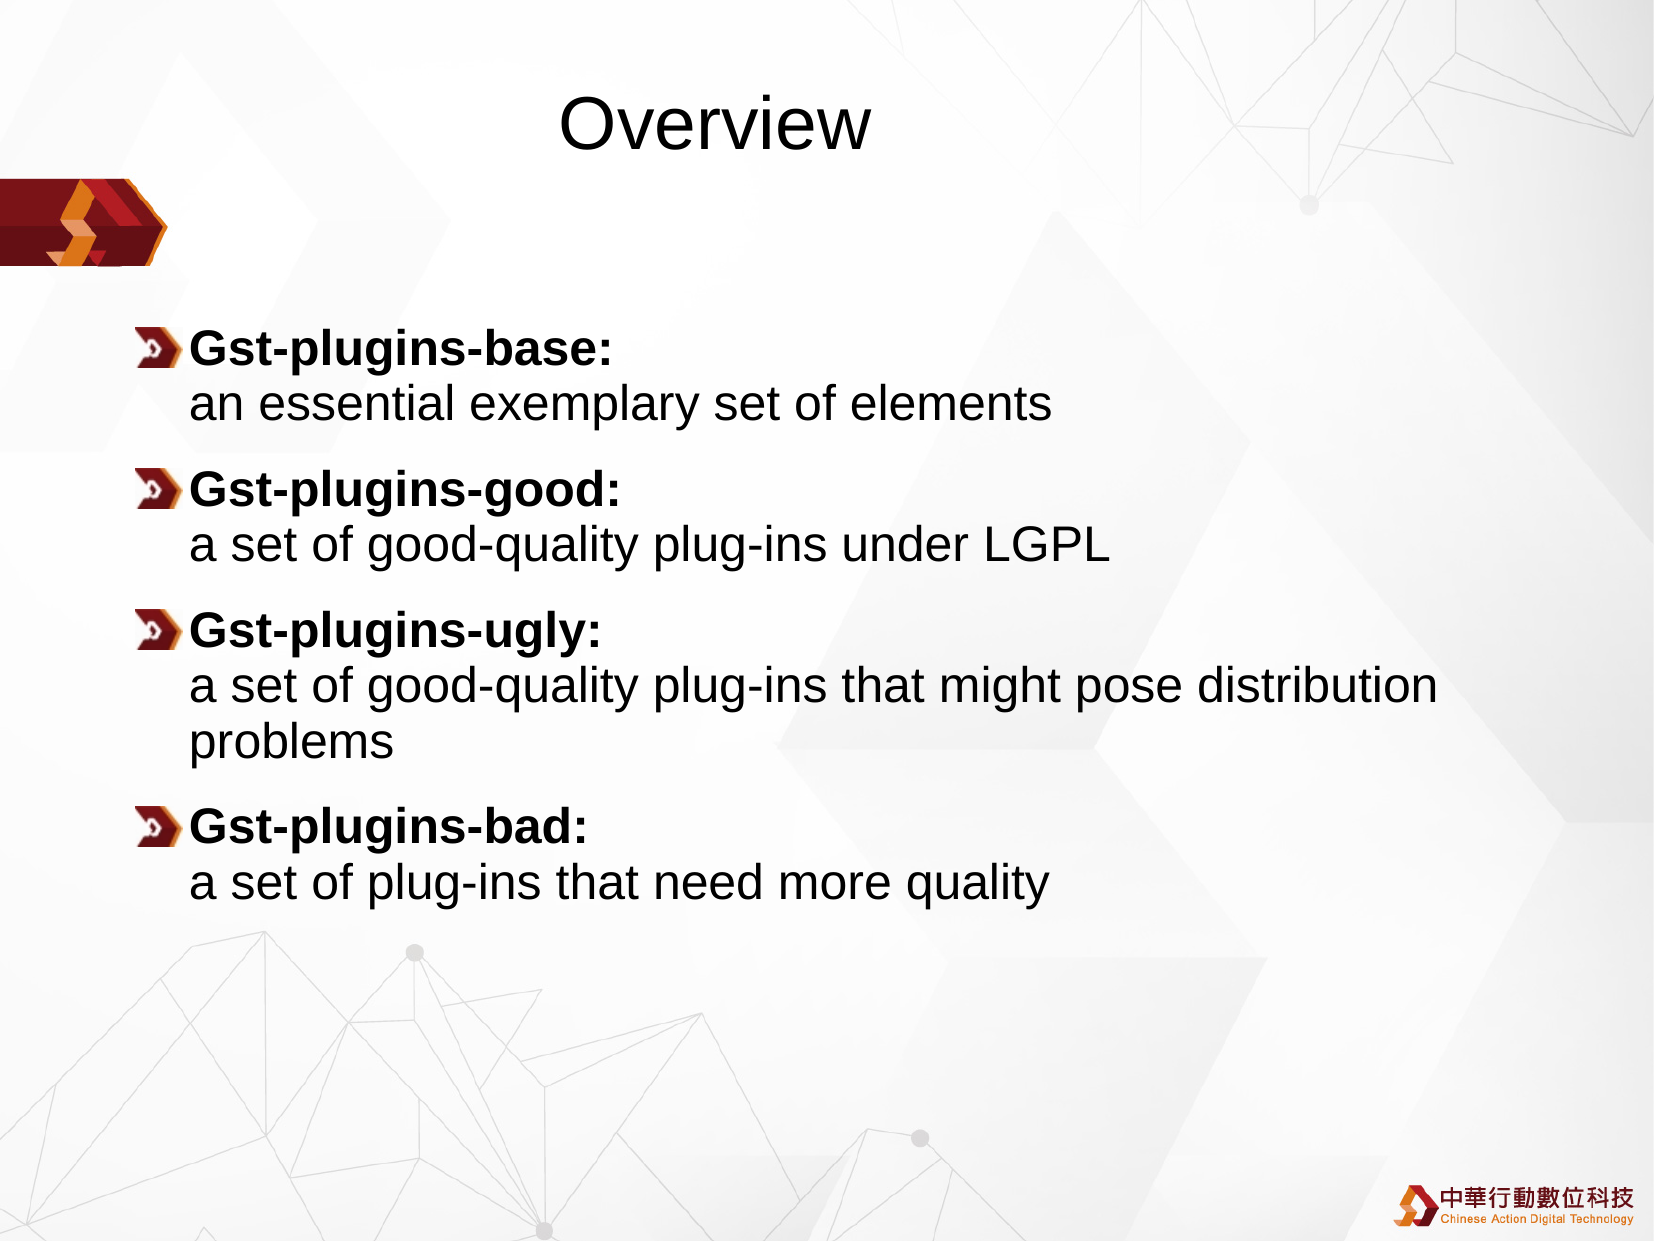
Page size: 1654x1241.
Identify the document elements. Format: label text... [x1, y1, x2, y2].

title Overview [559, 39, 1223, 208]
picture [0, 0, 1654, 1241]
list Gst-plugins-base: an essential exemplary set of elements Gst-plugins-good: a set of good-quality plug-ins under LGPL Gst-plugins-ugly: a set of good-quality plug-ins that might pose distribution problems Gst-plugins-bad: a set of plug-ins that need more quality [118, 319, 1571, 1040]
